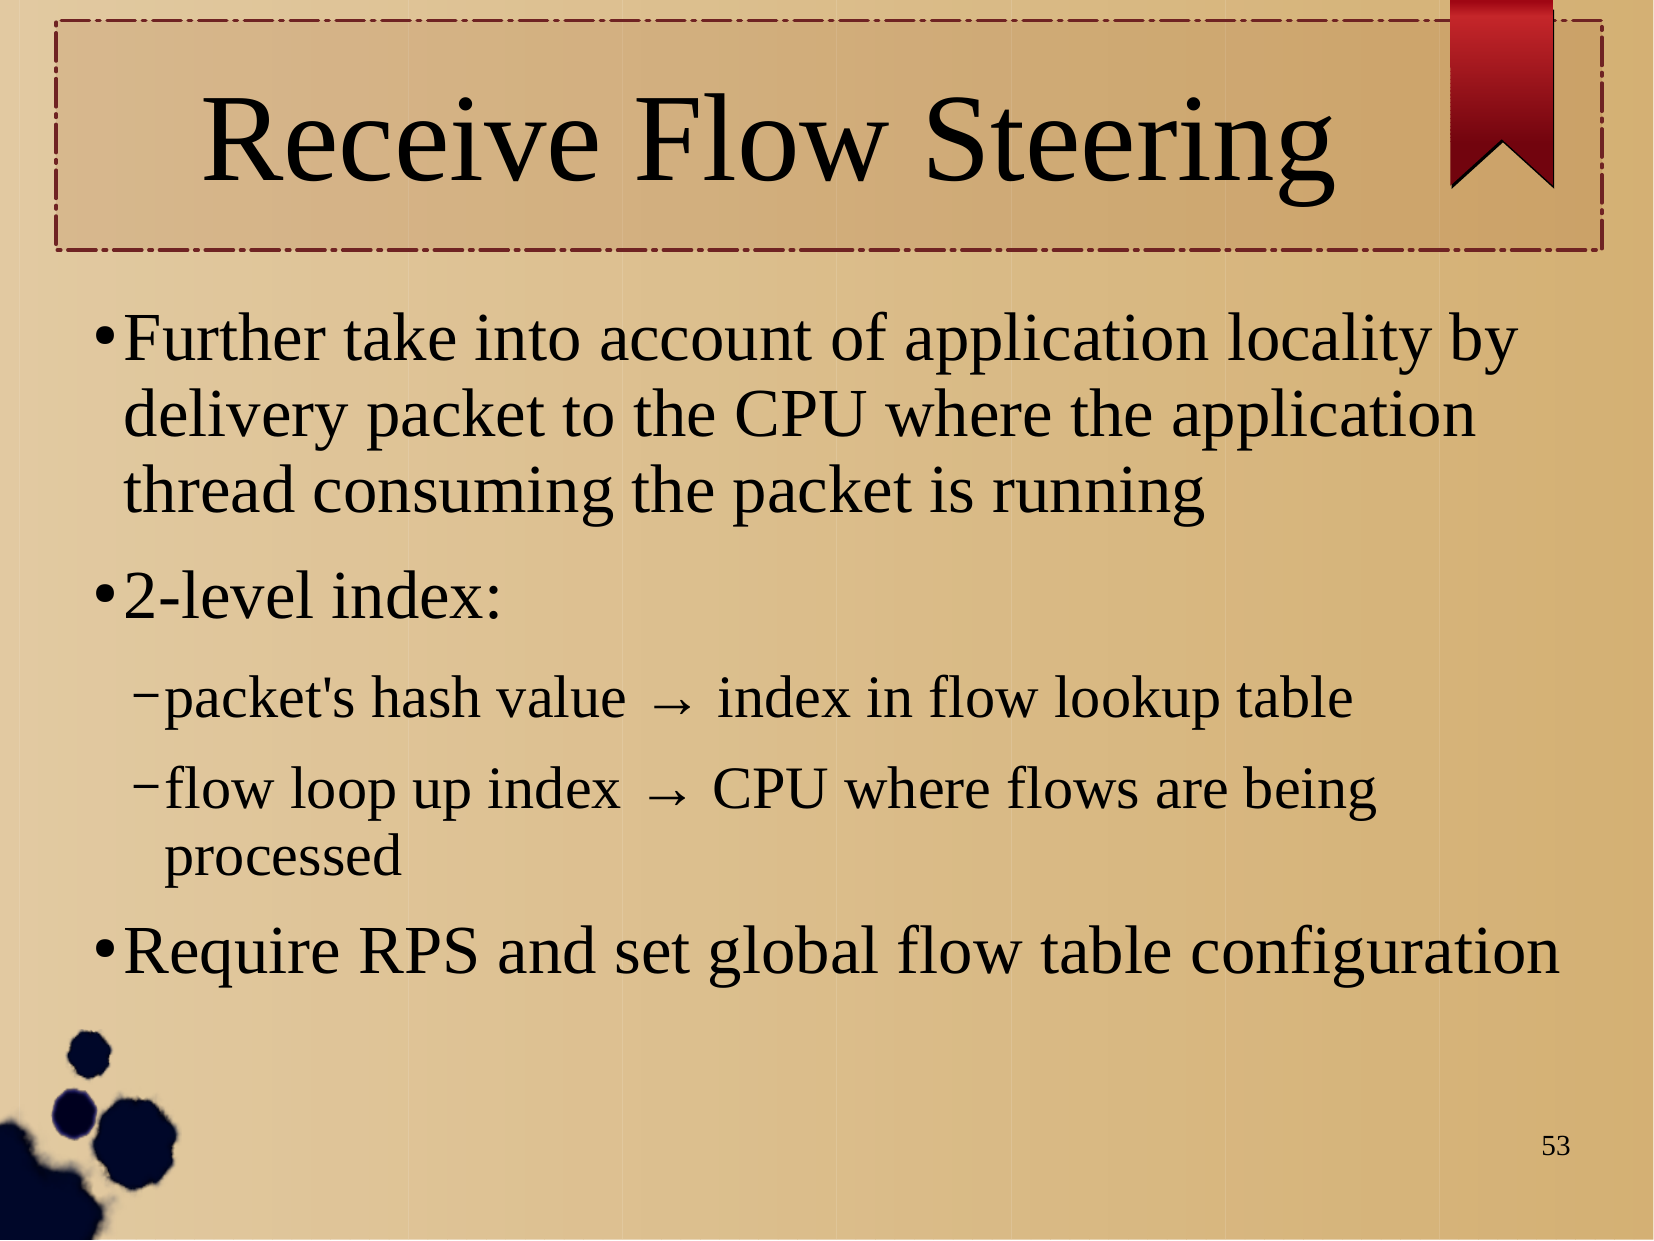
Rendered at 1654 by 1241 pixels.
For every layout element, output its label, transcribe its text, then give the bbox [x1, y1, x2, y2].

title Receive Flow Steering [82, 47, 1412, 229]
list Further take into account of application locality by delivery packet to the CPU where the application thread consuming the packet is running 2-level index: packet's hash value → index in flow lookup table flow loop up index → CPU where flows are being processed Require RPS and set global flow table configuration [82, 299, 1571, 1019]
